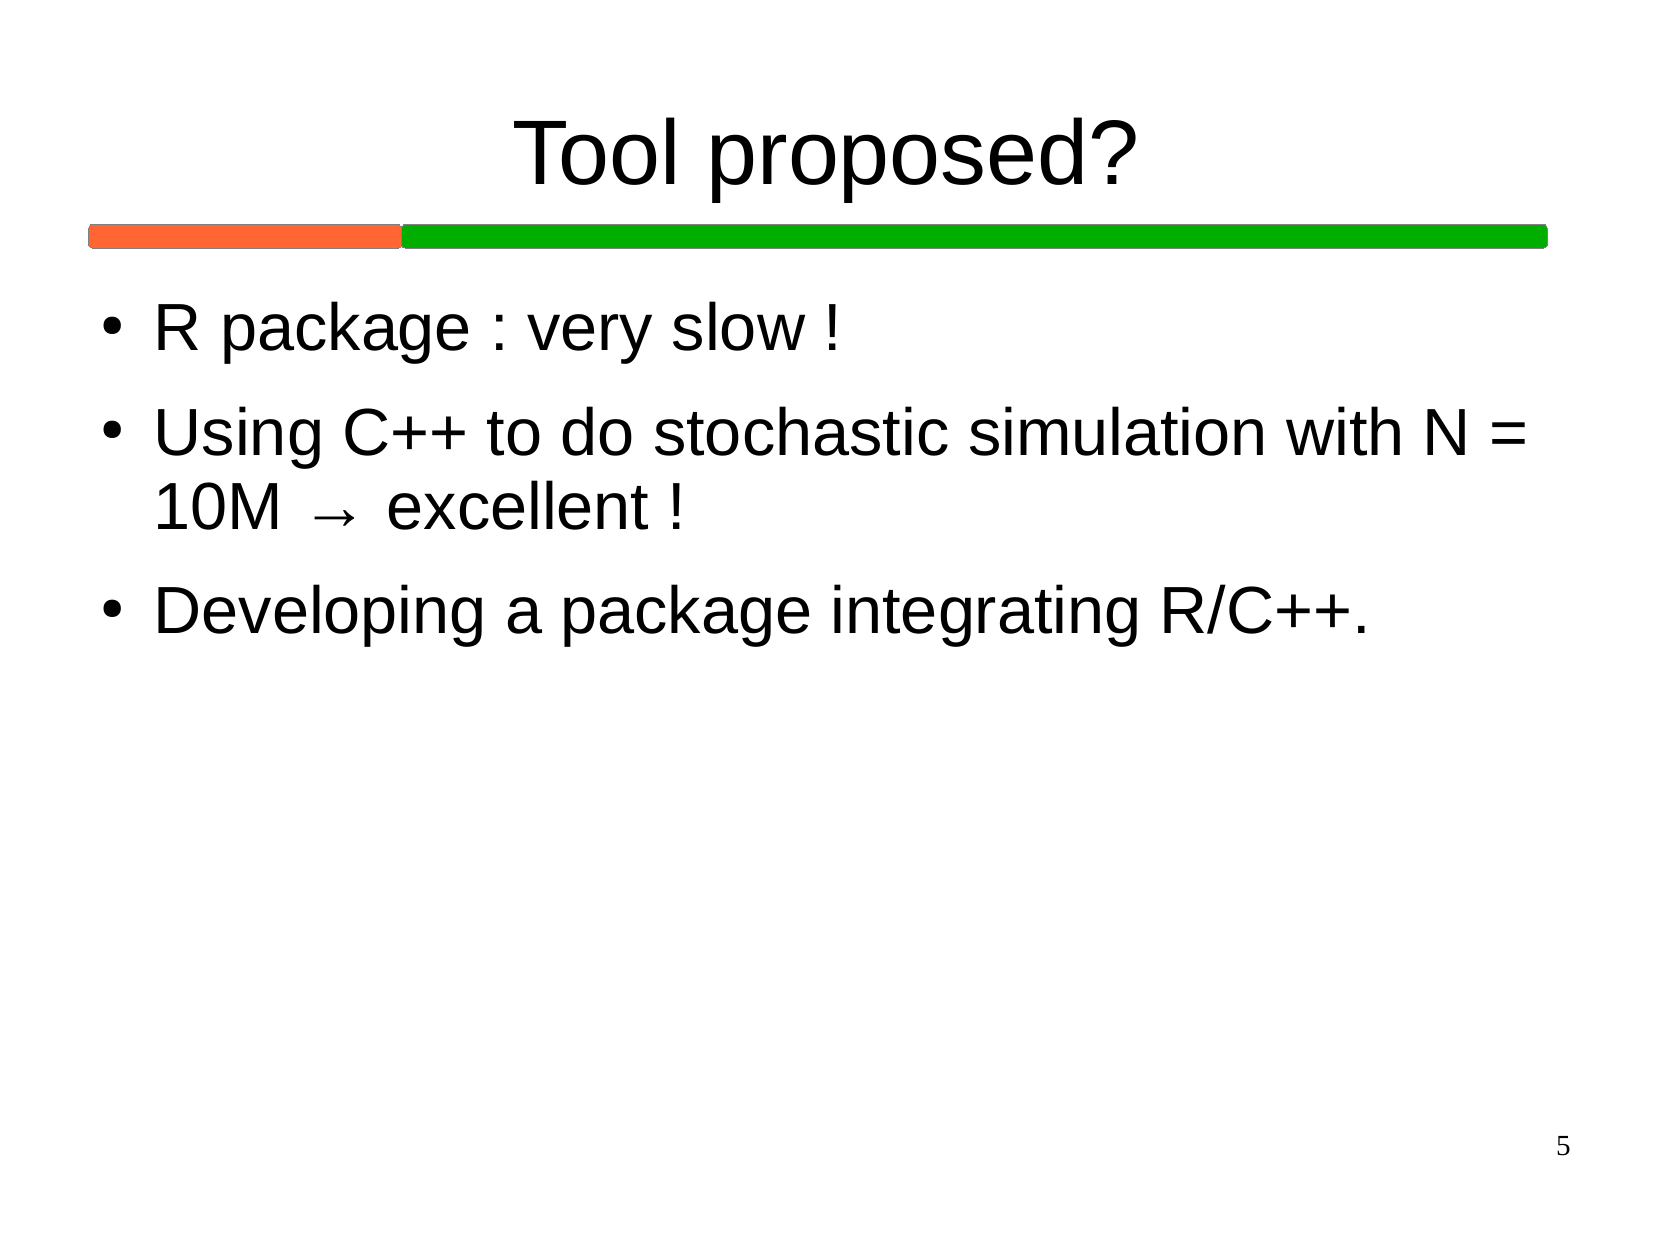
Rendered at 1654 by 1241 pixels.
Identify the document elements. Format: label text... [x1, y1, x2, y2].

text_box [88, 224, 1548, 249]
title Tool proposed? [82, 49, 1571, 257]
list R package : very slow ! Using C++ to do stochastic simulation with N = 10M → excellent ! Developing a package integrating R/C++. [82, 290, 1538, 1010]
